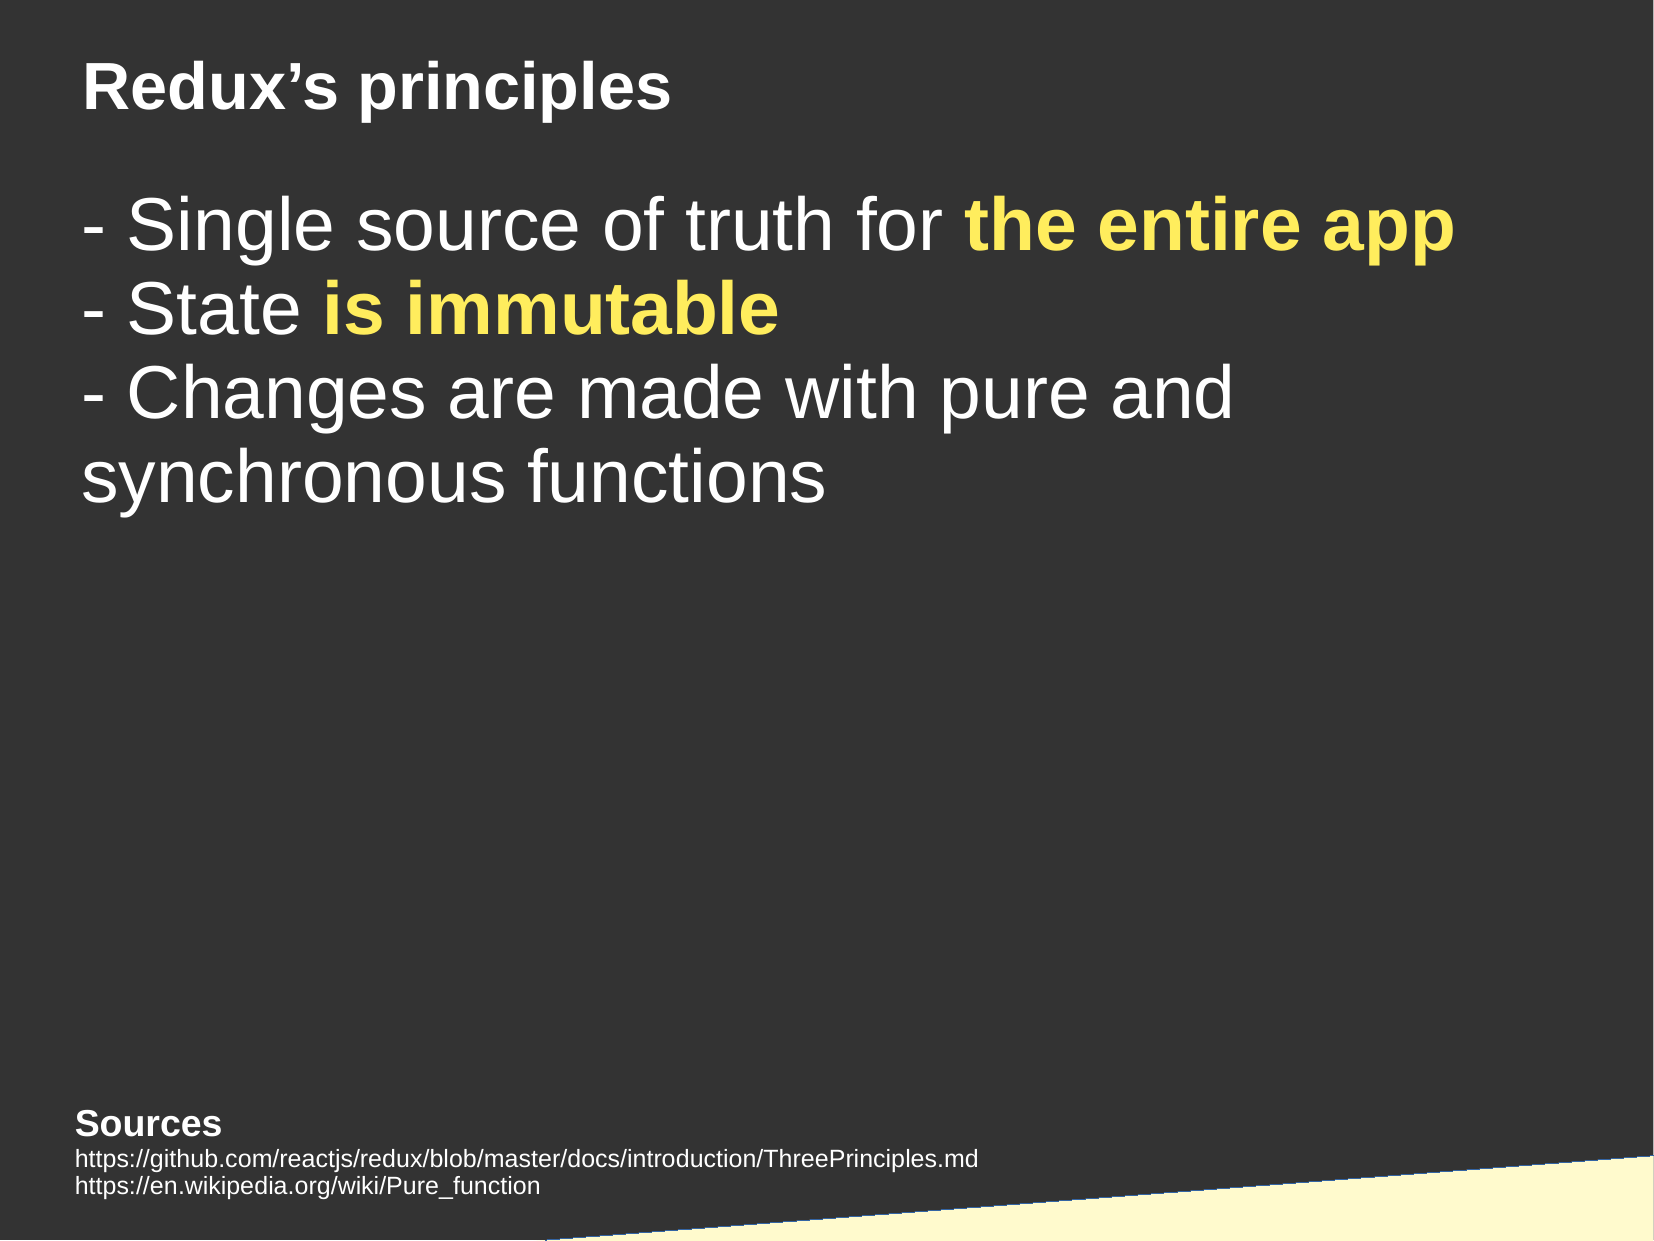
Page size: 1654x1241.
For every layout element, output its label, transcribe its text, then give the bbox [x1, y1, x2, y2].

title Redux’s principles [82, 49, 1571, 257]
text_box Sources https://github.com/reactjs/redux/blob/master/docs/introduction/ThreePrinciples.md https://en.wikipedia.org/wiki/Pure_function [60, 1095, 1546, 1208]
text_box [533, 1155, 1654, 1241]
title - Single source of truth for the entire app - State is immutable - Changes are made with pure and synchronous functions [81, 182, 1570, 835]
